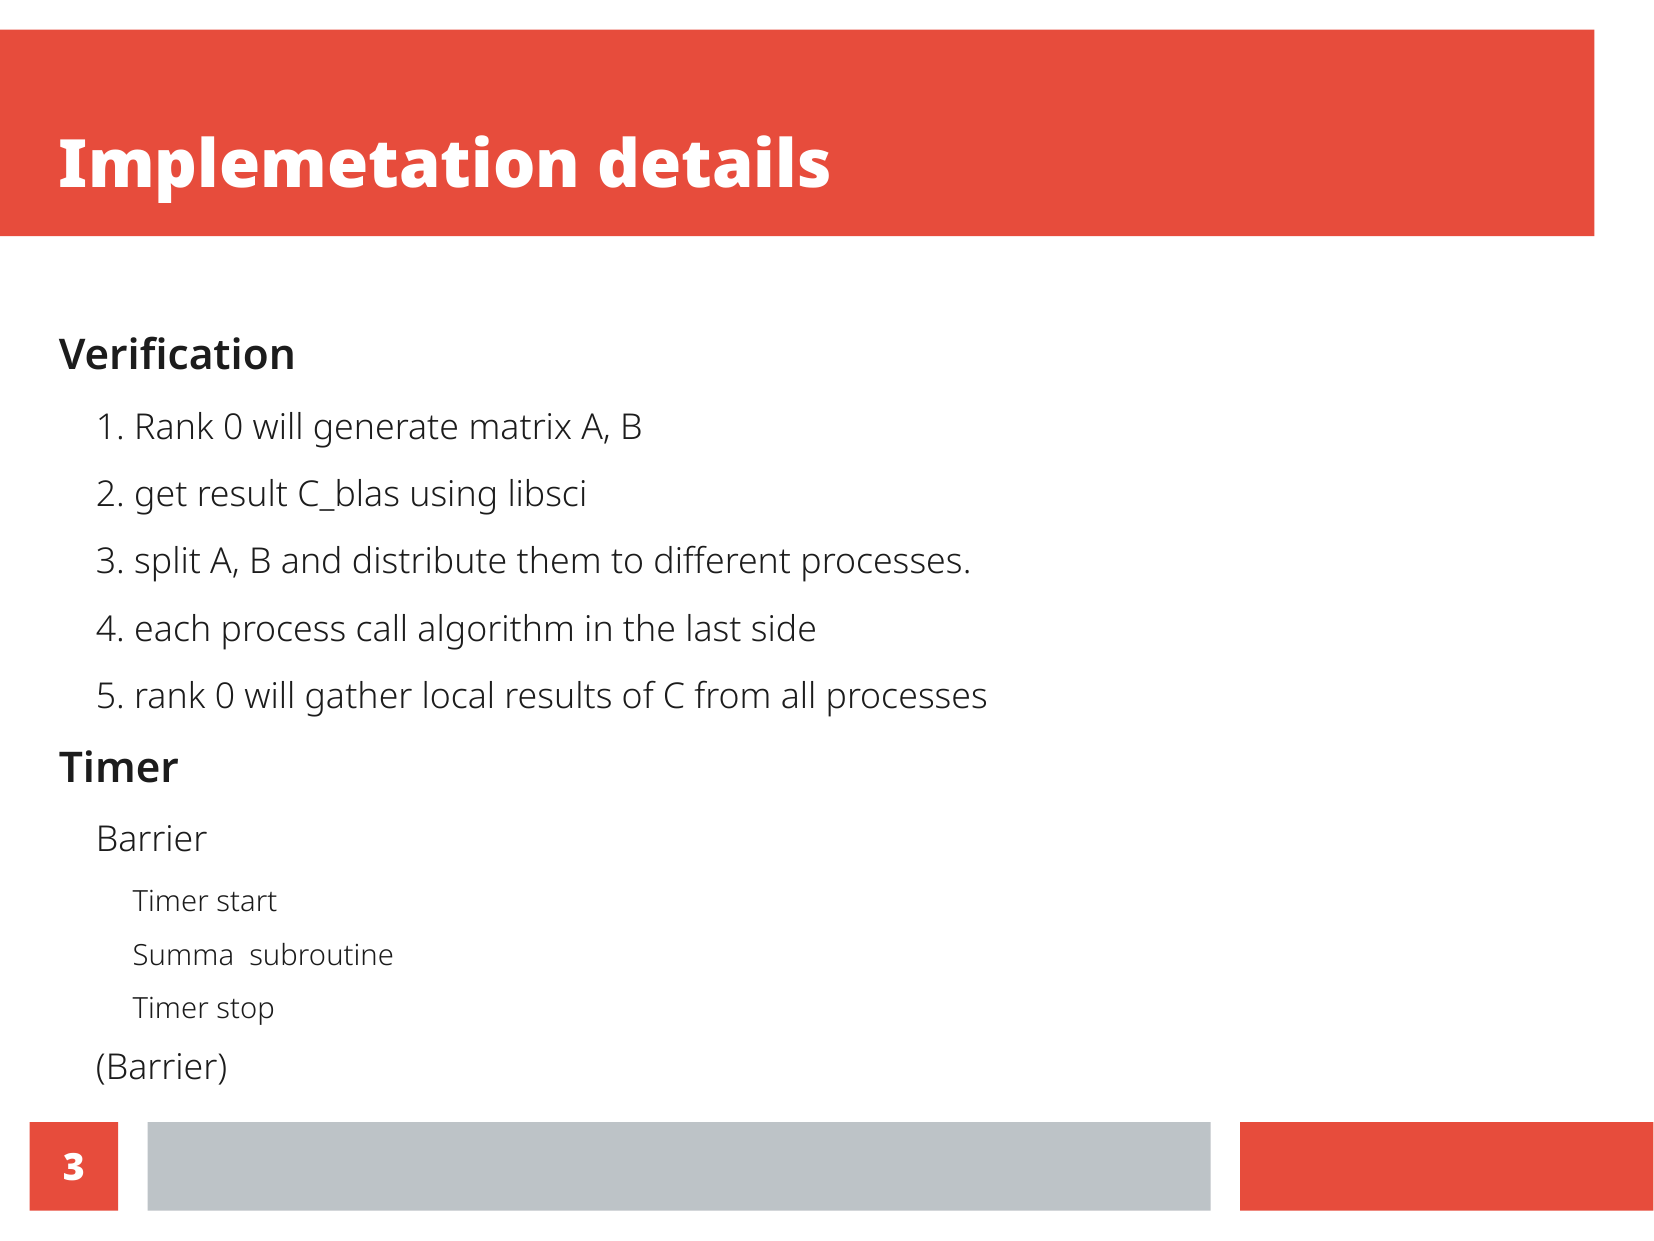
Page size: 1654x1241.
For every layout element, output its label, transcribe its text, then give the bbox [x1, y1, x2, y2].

title Implemetation details [59, 59, 1595, 207]
list Verification 1. Rank 0 will generate matrix A, B 2. get result C_blas using libsci 3. split A, B and distribute them to different processes. 4. each process call algorithm in the last side 5. rank 0 will gather local results of C from all processes Timer Barrier Timer start Summa subroutine Timer stop (Barrier) [59, 324, 1565, 1093]
